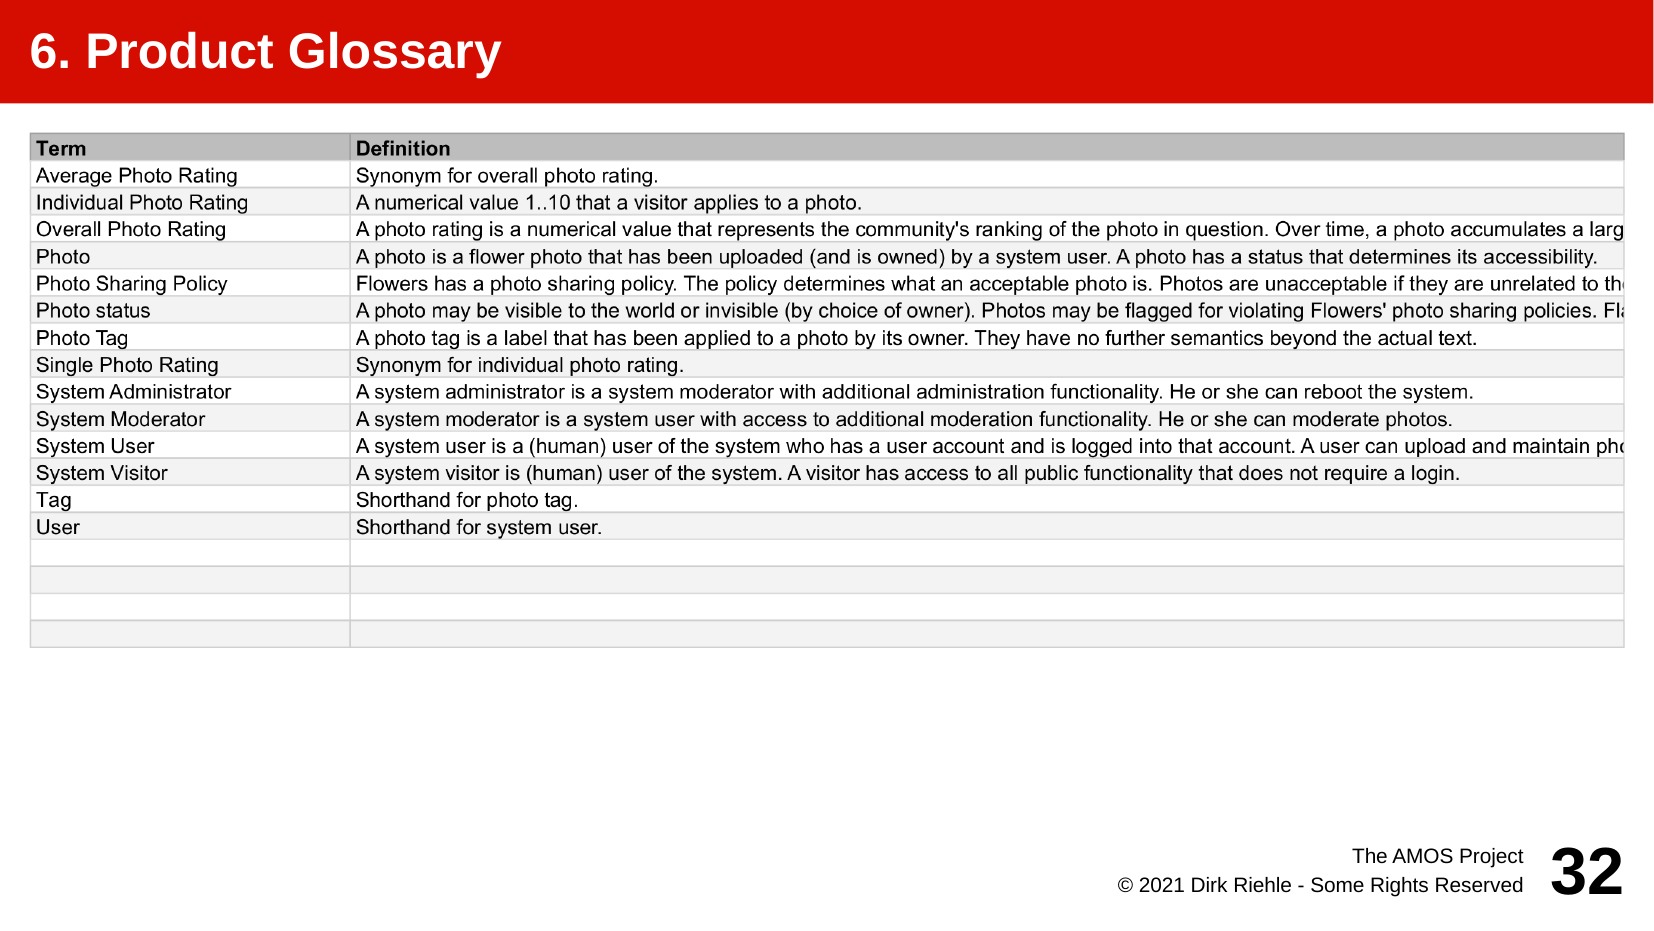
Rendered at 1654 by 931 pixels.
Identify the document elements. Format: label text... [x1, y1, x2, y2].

title 6. Product Glossary [0, 0, 1654, 104]
picture [29, 132, 1625, 648]
